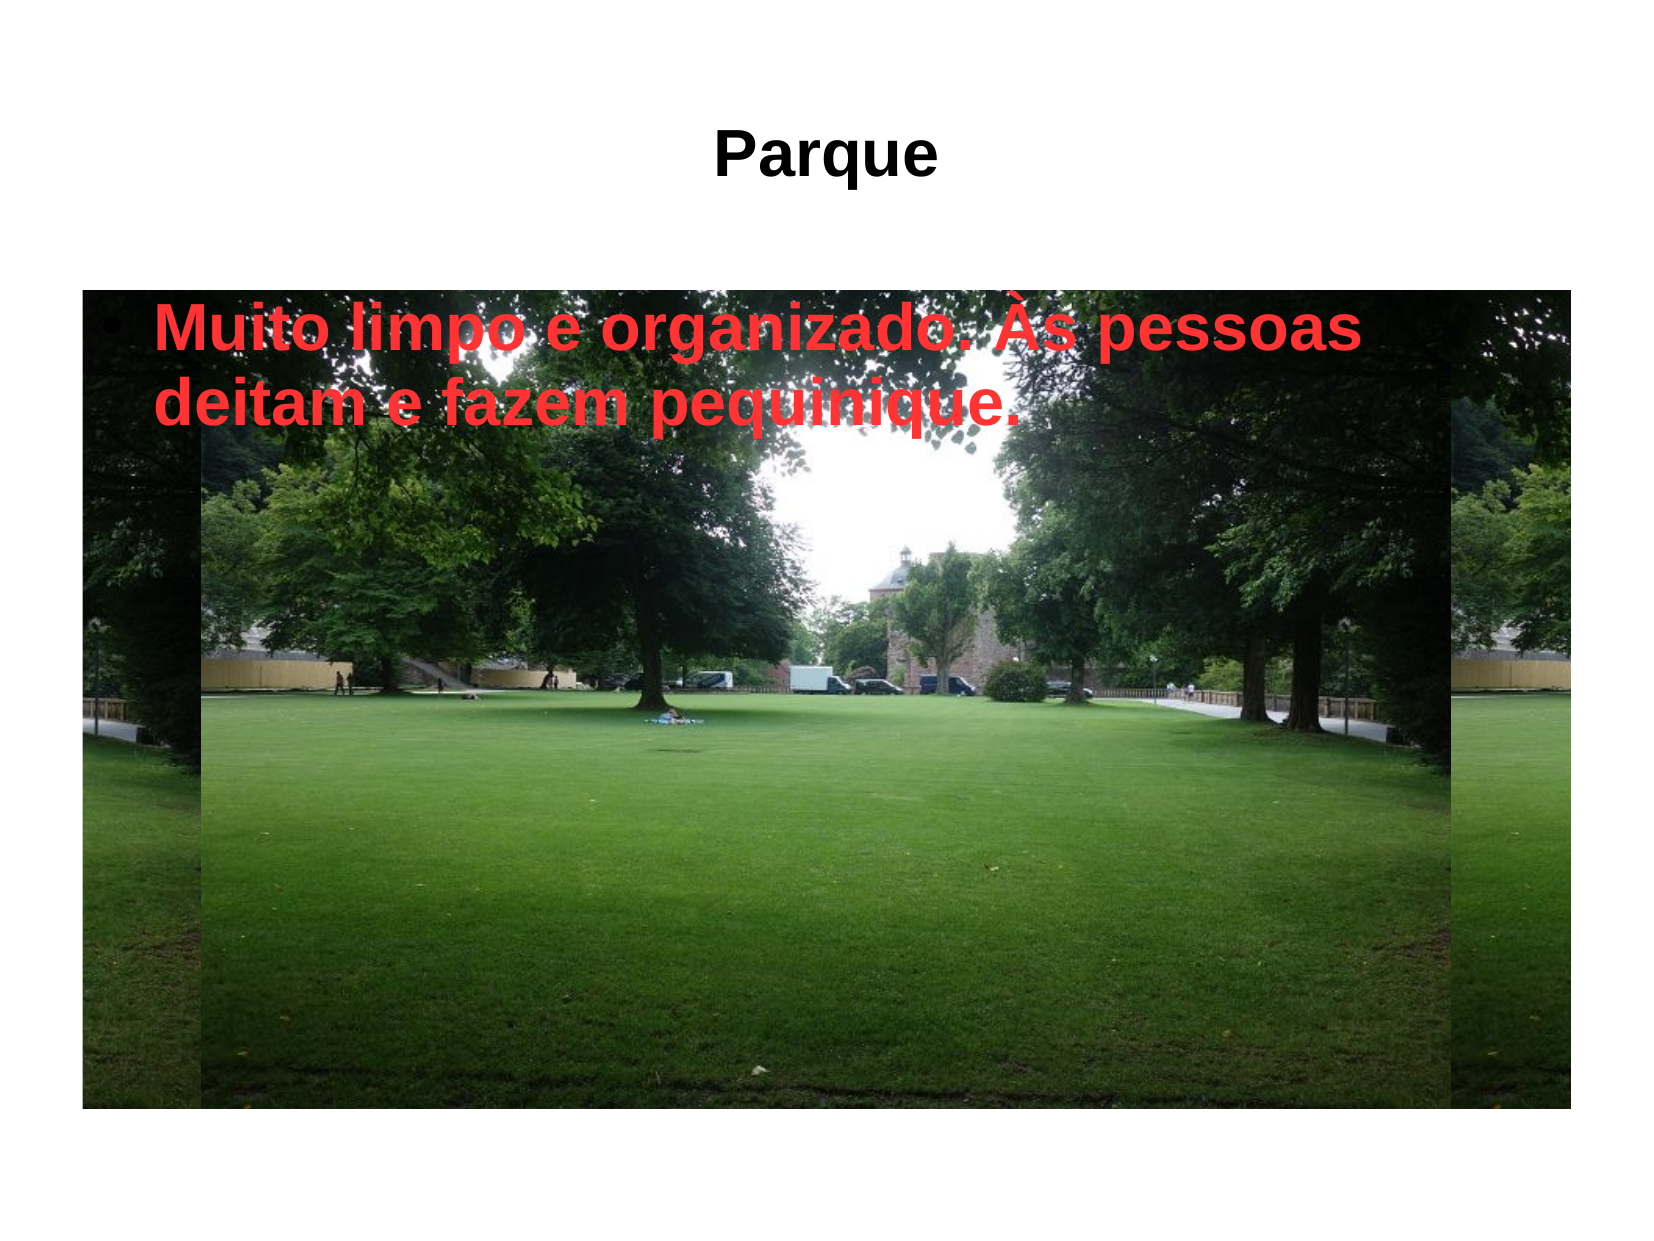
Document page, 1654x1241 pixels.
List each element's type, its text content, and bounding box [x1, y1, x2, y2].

title Parque [82, 49, 1571, 257]
list Muito limpo e organizado. Às pessoas deitam e fazem pequinique. [82, 290, 1571, 1109]
